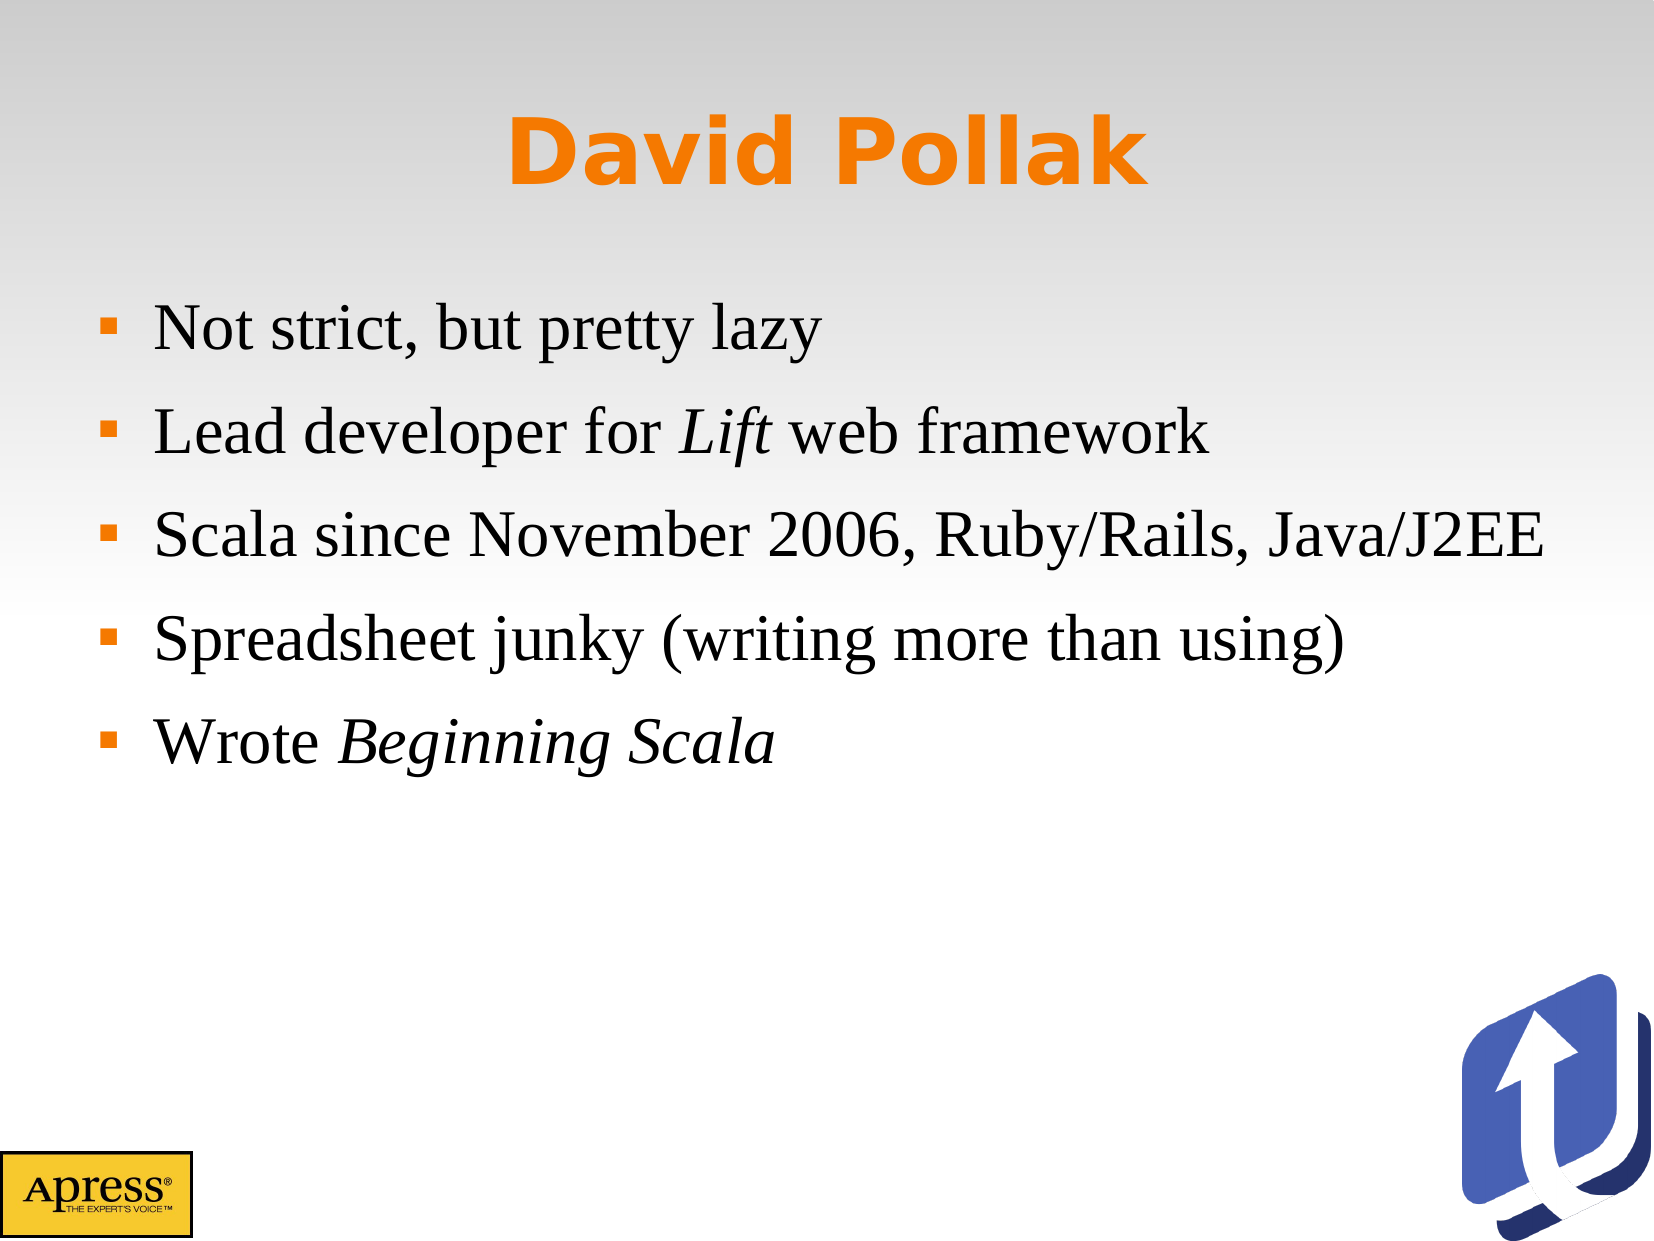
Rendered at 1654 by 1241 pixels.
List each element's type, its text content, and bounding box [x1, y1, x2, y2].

picture [0, 1151, 193, 1238]
list Not strict, but pretty lazy Lead developer for Lift web framework Scala since November 2006, Ruby/Rails, Java/J2EE Spreadsheet junky (writing more than using) Wrote Beginning Scala [82, 290, 1571, 1094]
picture [1462, 974, 1651, 1241]
title David Pollak [82, 49, 1571, 257]
